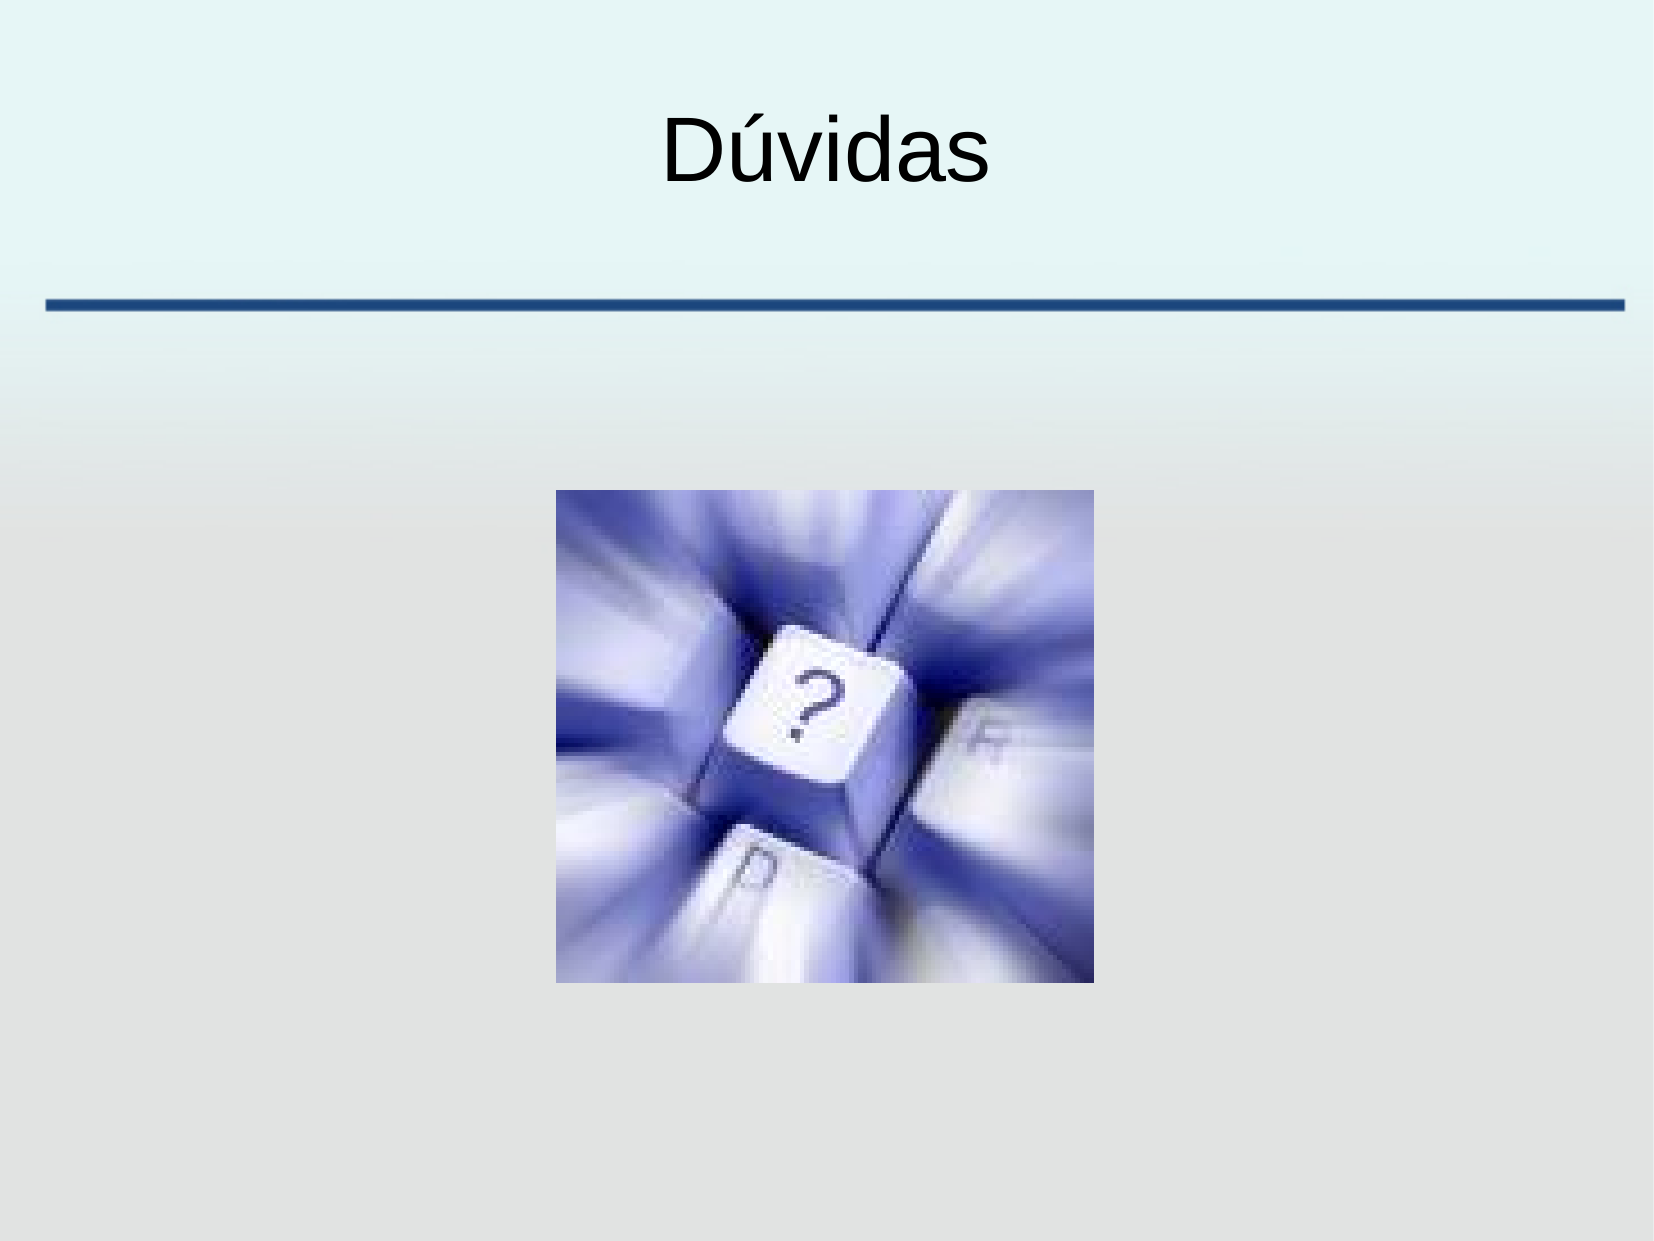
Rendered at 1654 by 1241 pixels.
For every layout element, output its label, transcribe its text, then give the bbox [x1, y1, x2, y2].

title Dúvidas [82, 49, 1571, 257]
picture [0, 0, 1654, 1241]
